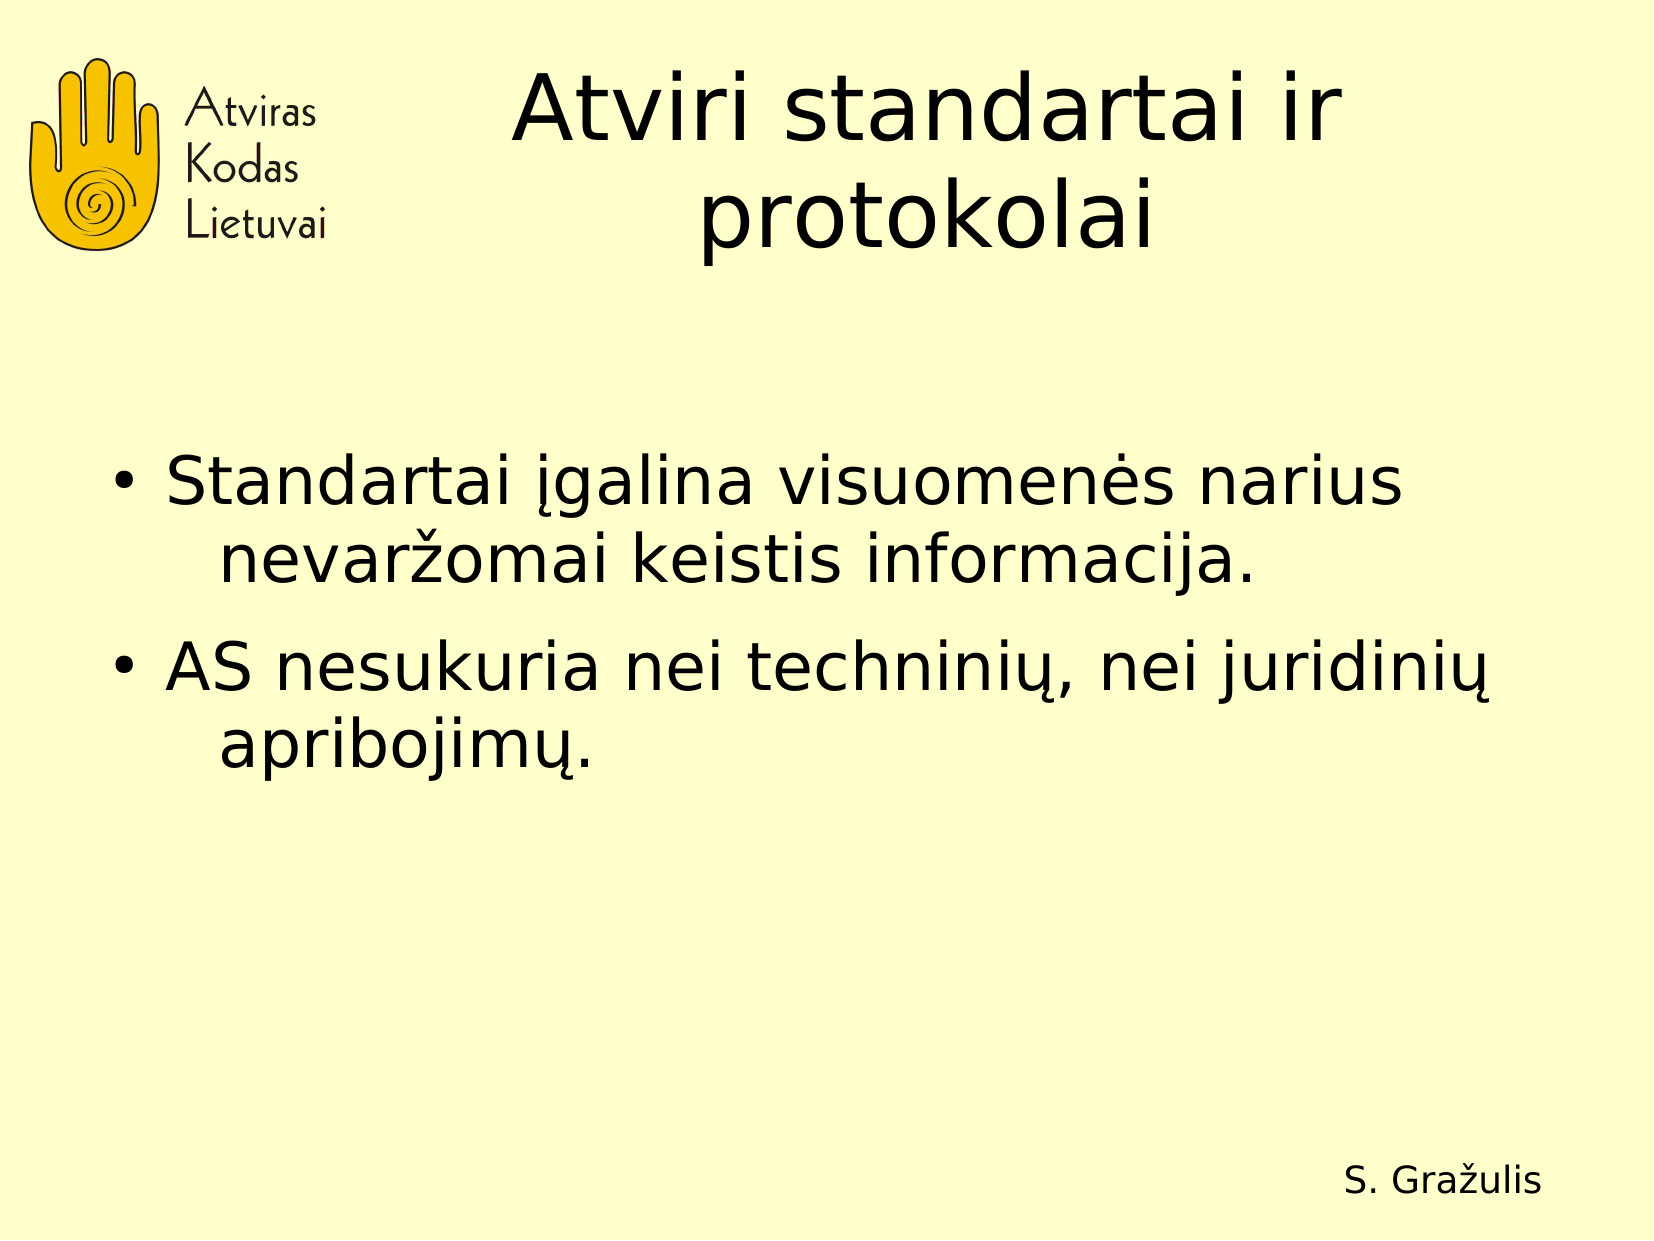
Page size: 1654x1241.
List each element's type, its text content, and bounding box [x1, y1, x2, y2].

list Standartai įgalina visuomenės narius nevaržomai keistis informacija. AS nesukuria nei techninių, nei juridinių apribojimų. [76, 442, 1565, 1034]
title Atviri standartai ir protokolai [348, 51, 1506, 275]
picture [29, 58, 325, 251]
